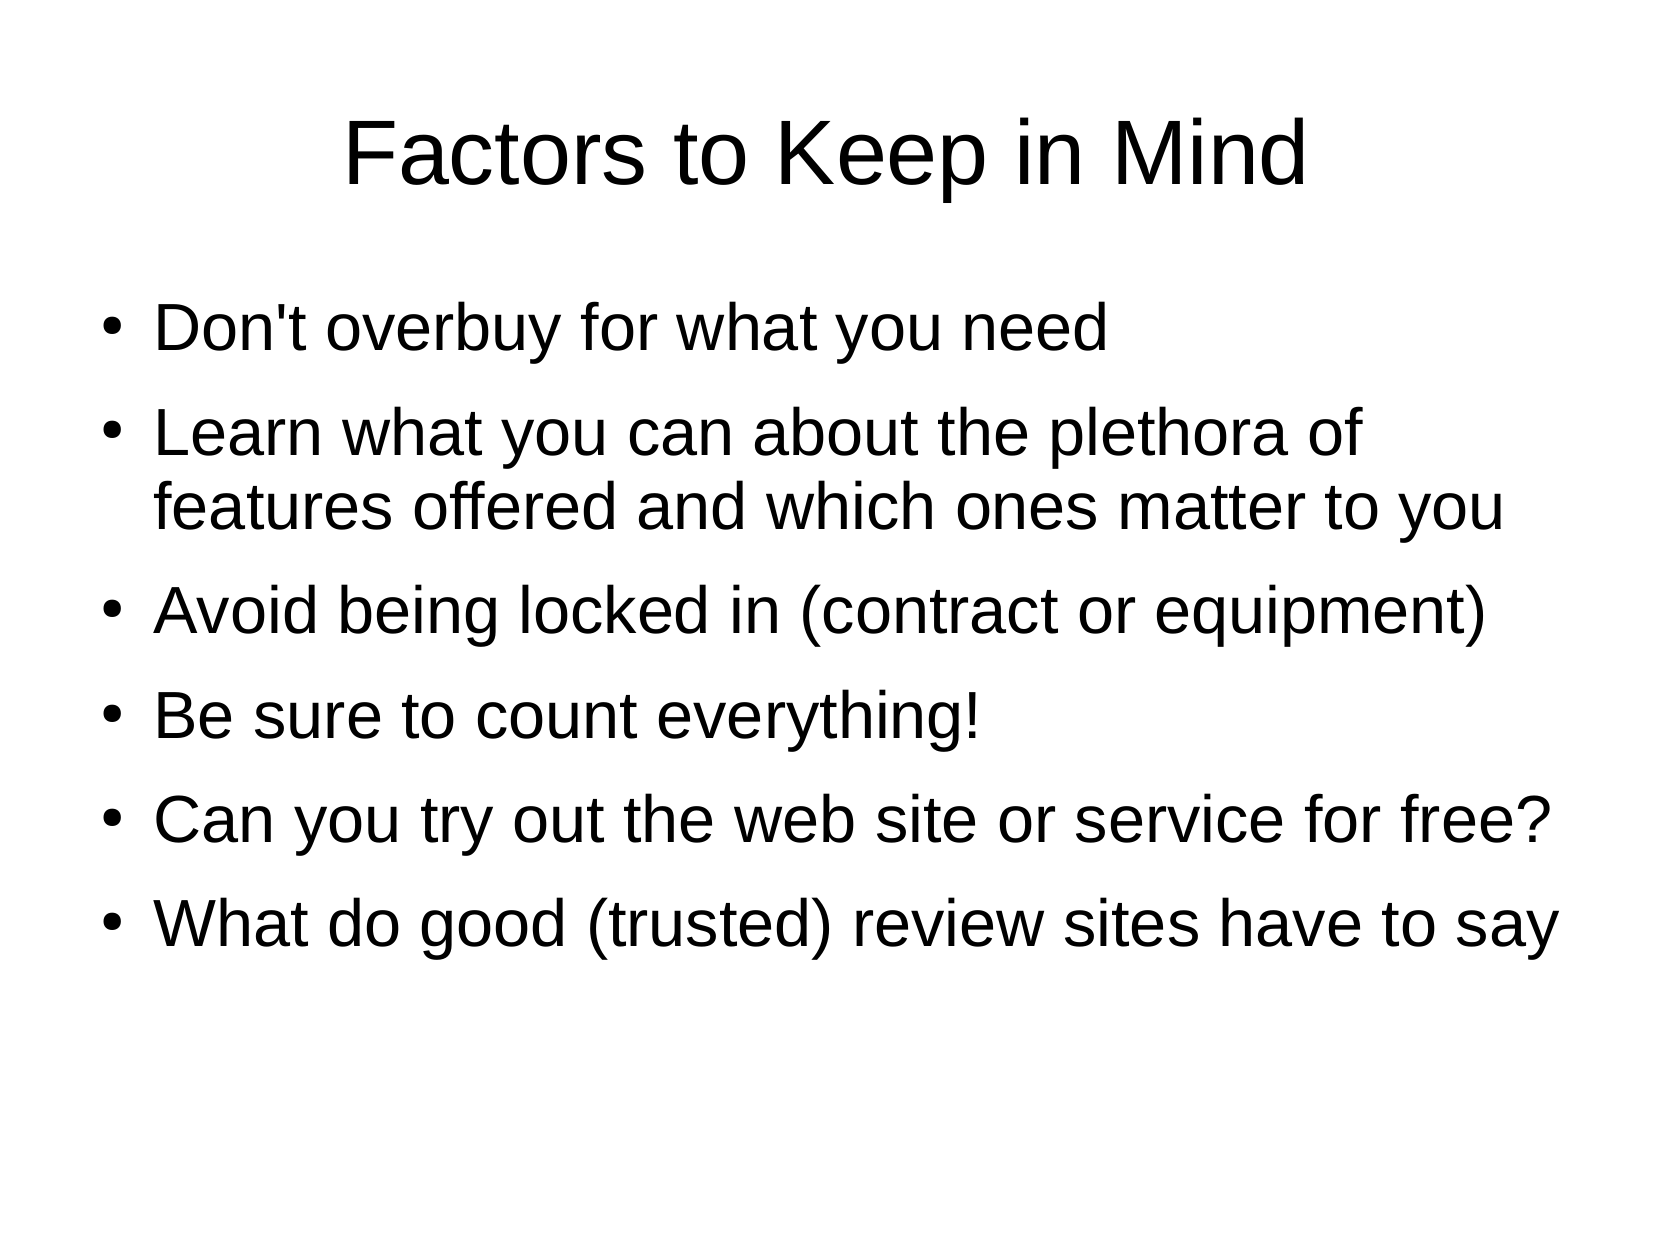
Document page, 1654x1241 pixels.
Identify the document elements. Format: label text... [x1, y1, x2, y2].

list Don't overbuy for what you need Learn what you can about the plethora of features offered and which ones matter to you Avoid being locked in (contract or equipment) Be sure to count everything! Can you try out the web site or service for free? What do good (trusted) review sites have to say [82, 290, 1571, 1010]
title Factors to Keep in Mind [82, 49, 1571, 257]
